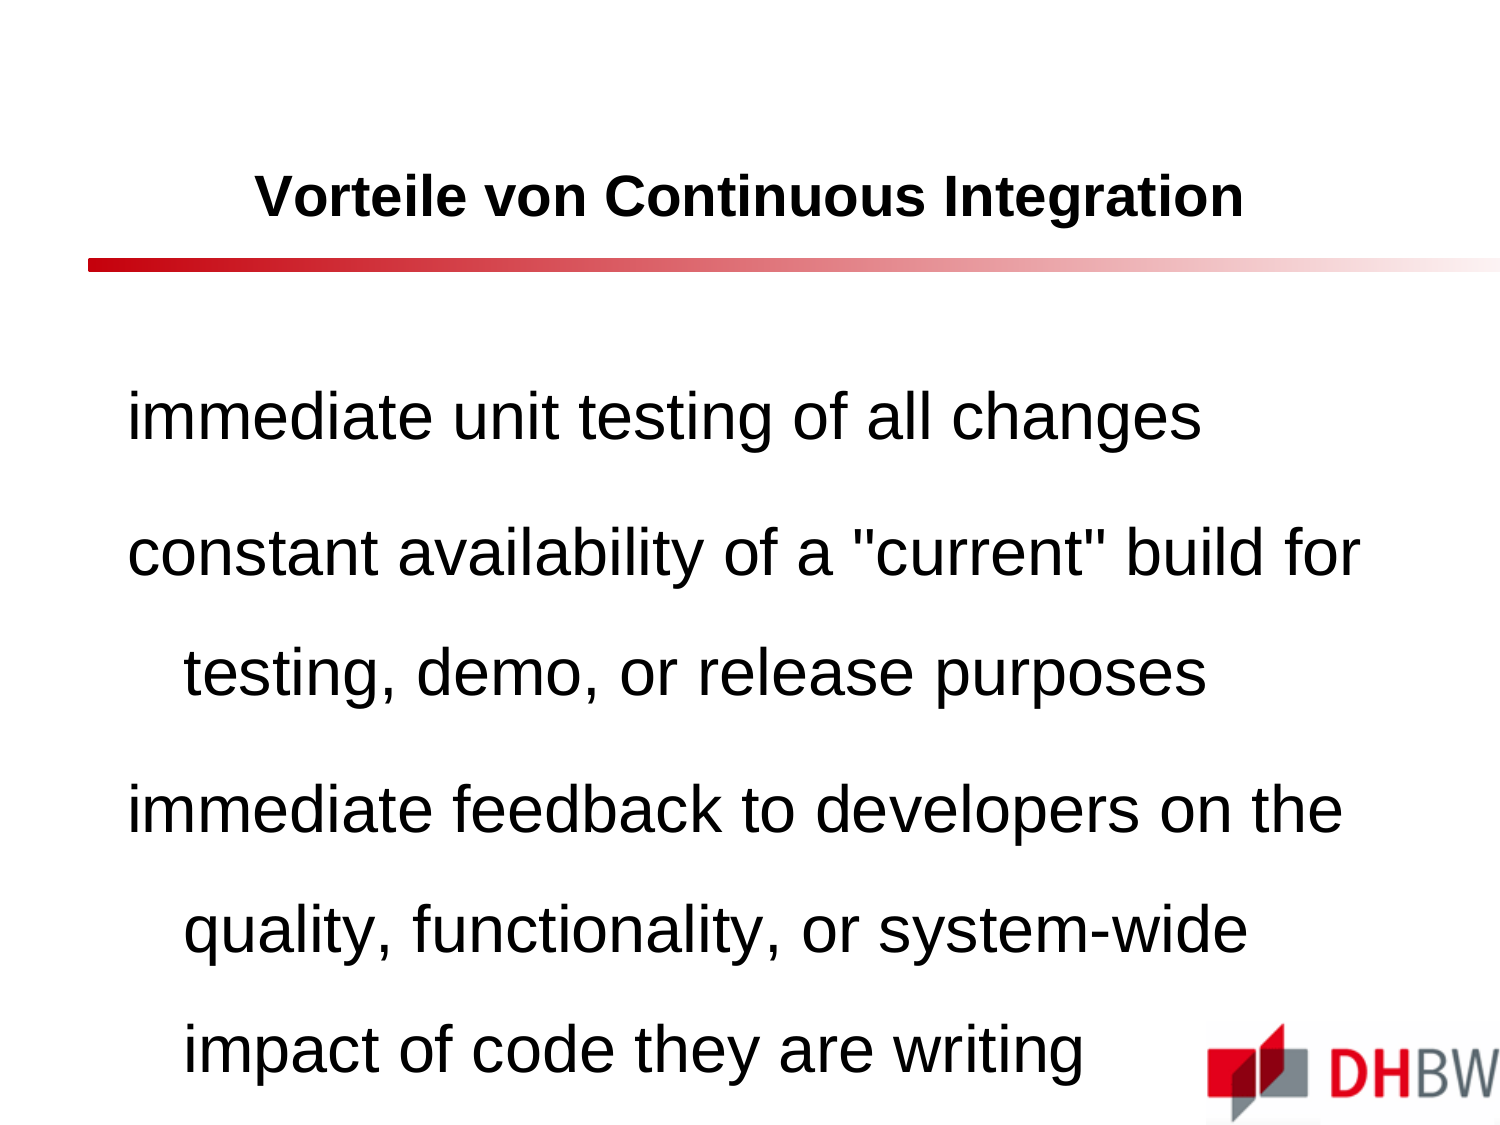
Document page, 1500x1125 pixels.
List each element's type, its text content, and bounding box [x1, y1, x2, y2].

picture [1206, 1021, 1500, 1125]
title Vorteile von Continuous Integration [112, 20, 1388, 324]
list immediate unit testing of all changes constant availability of a "current" build for testing, demo, or release purposes immediate feedback to developers on the quality, functionality, or system-wide impact of code they are writing [112, 324, 1388, 1094]
